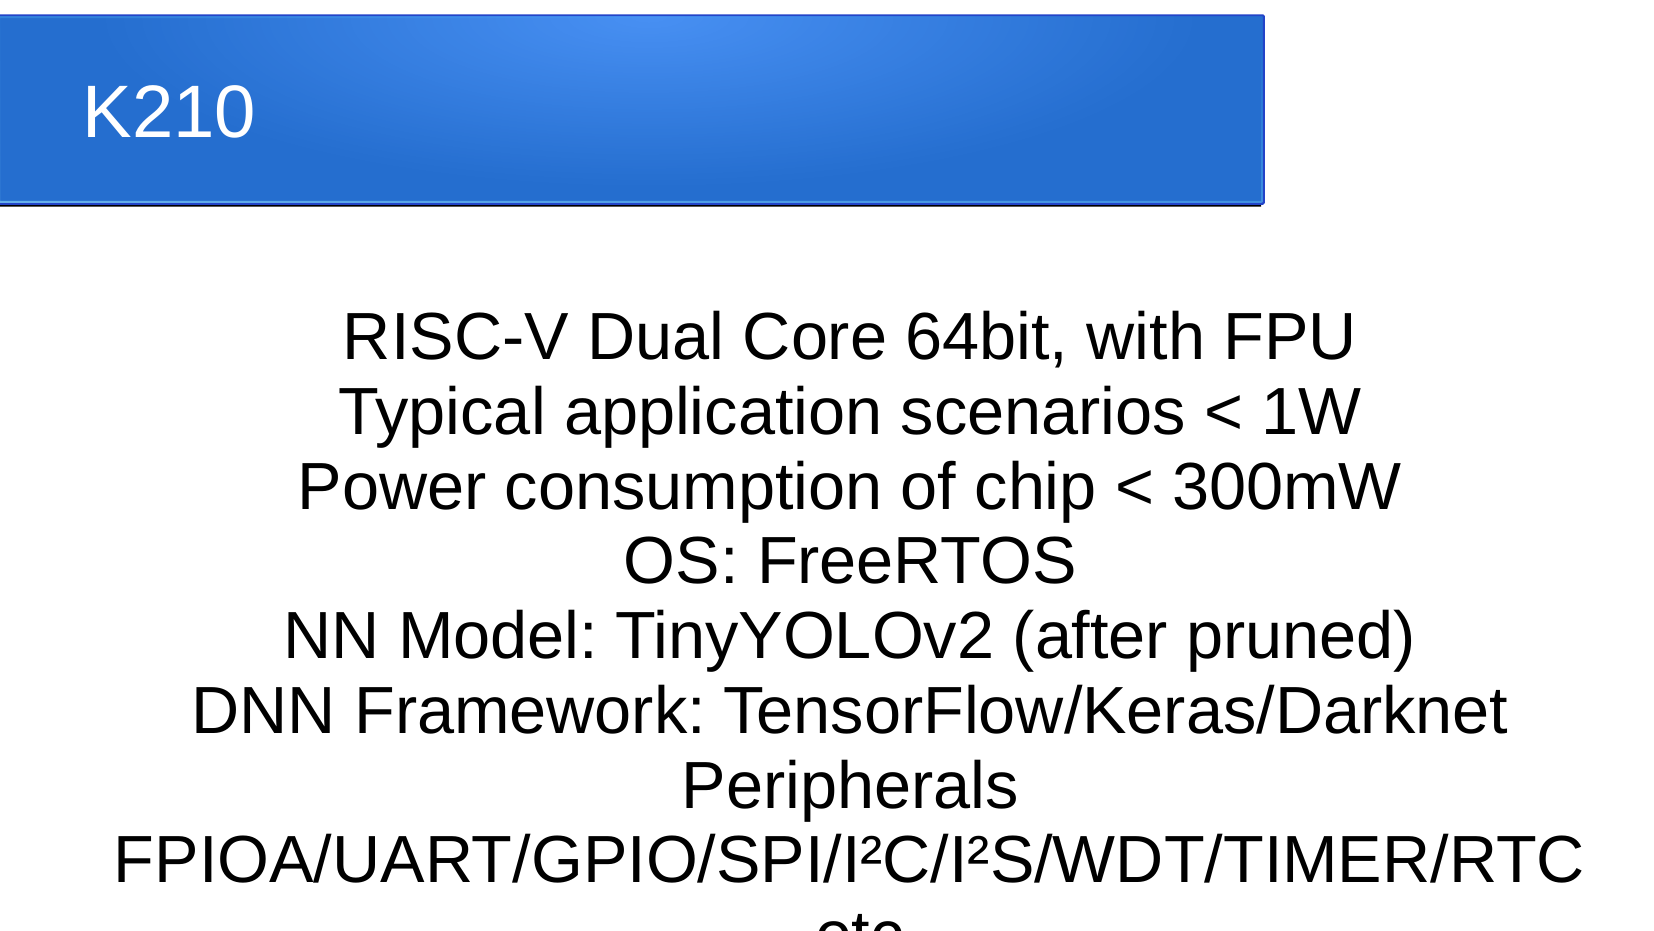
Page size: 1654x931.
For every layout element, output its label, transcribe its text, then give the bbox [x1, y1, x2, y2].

text_box RISC-V Dual Core 64bit, with FPU Typical application scenarios < 1W Power consumption of chip < 300mW OS: FreeRTOS NN Model: TinyYOLOv2 (after pruned) DNN Framework: TensorFlow/Keras/Darknet Peripherals FPIOA/UART/GPIO/SPI/I²C/I²S/WDT/TIMER/RTC, etc. [106, 224, 1595, 931]
title K210 [82, 35, 1235, 189]
